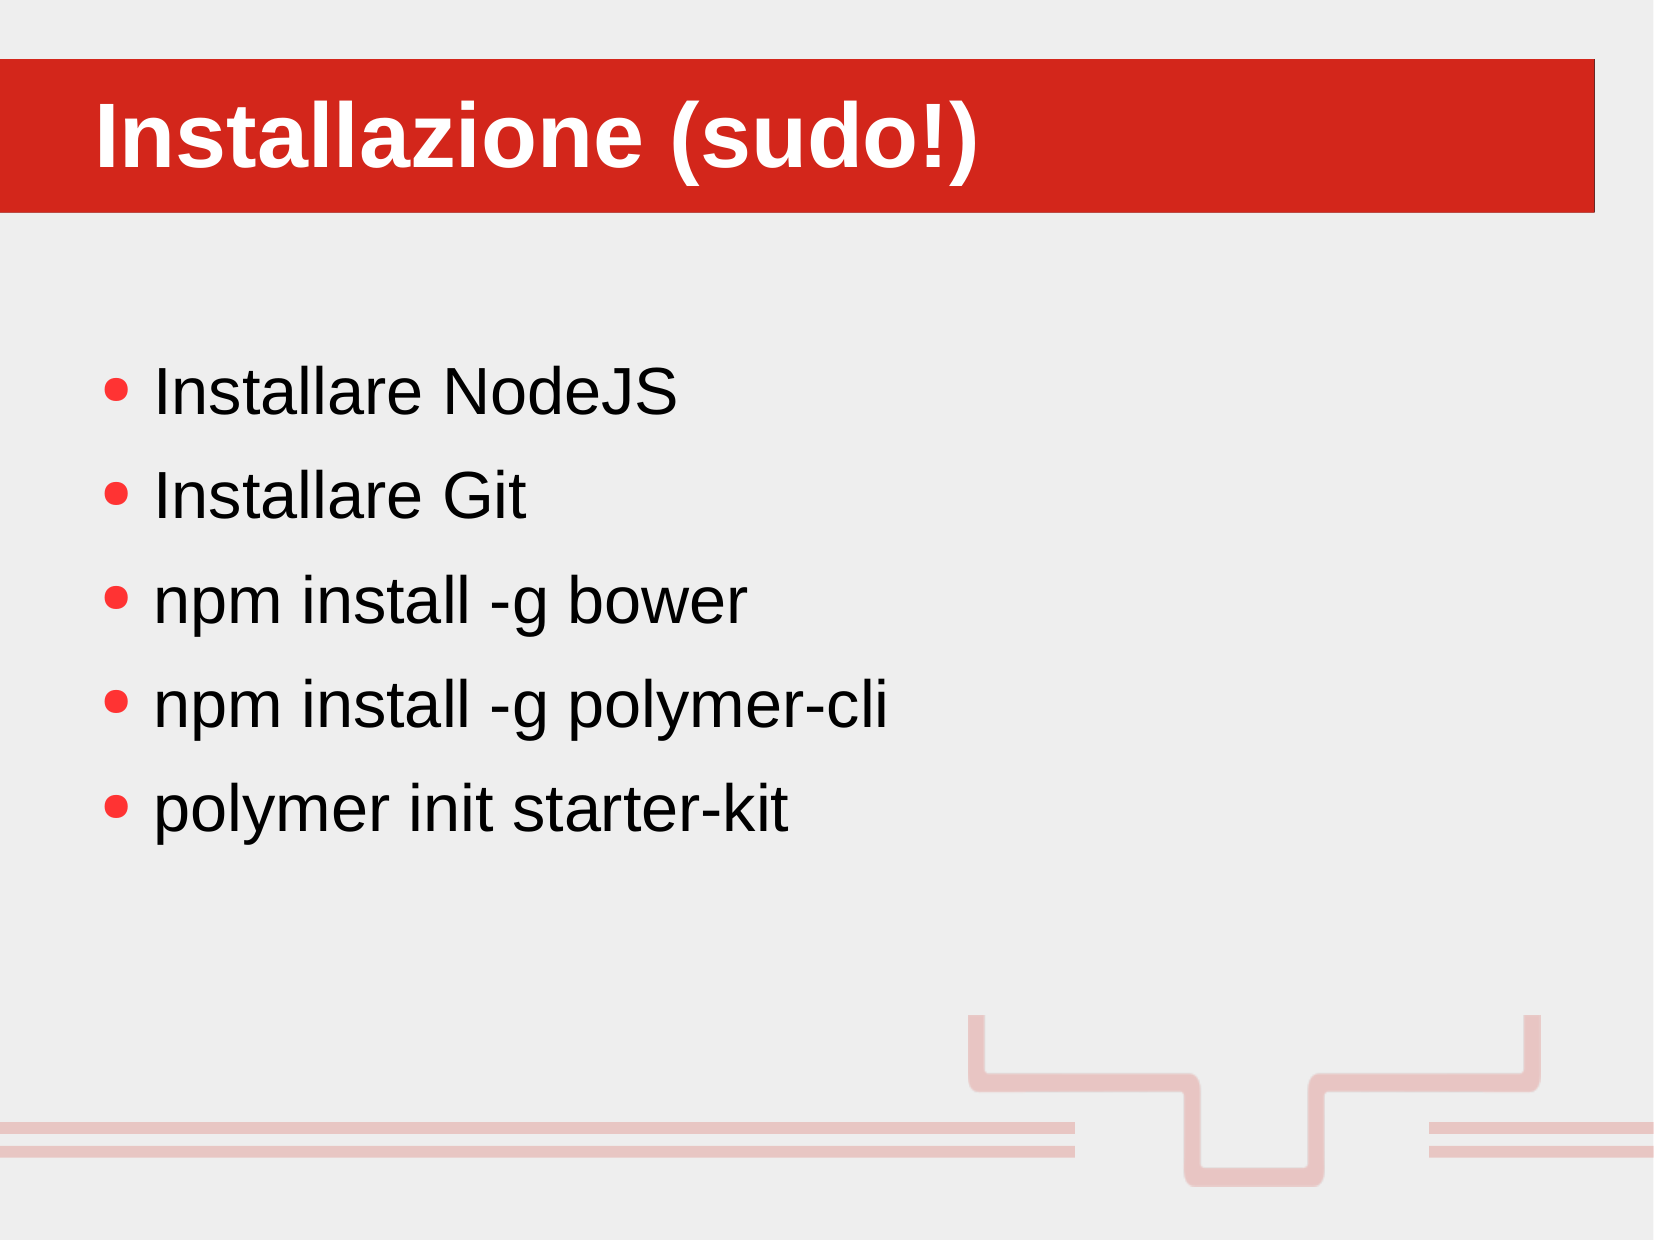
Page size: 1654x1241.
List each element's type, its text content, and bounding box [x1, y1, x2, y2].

title Installazione (sudo!) [0, 59, 1595, 213]
list Installare NodeJS Installare Git npm install -g bower npm install -g polymer-cli polymer init starter-kit [82, 354, 1571, 1122]
picture [968, 1015, 1541, 1187]
text_box [0, 1122, 968, 1134]
text_box [1541, 1145, 1654, 1158]
text_box [0, 1145, 968, 1158]
text_box [1541, 1122, 1654, 1134]
